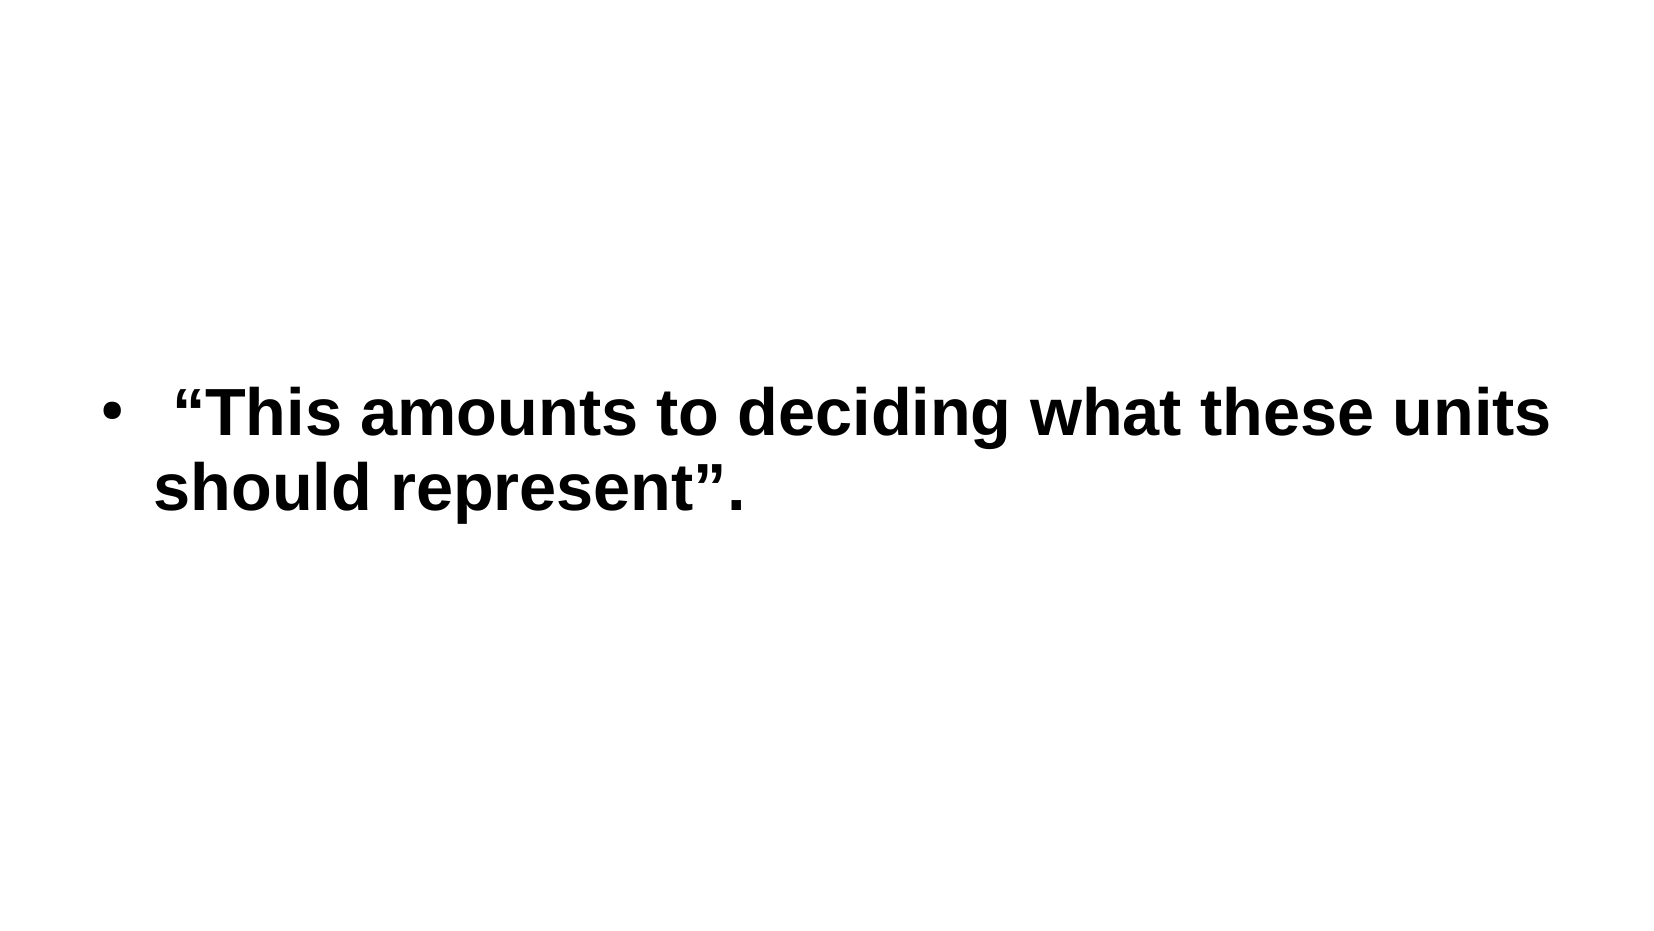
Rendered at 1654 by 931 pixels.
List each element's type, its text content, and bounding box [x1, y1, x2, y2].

list “This amounts to deciding what these units should represent”. [82, 375, 1571, 915]
